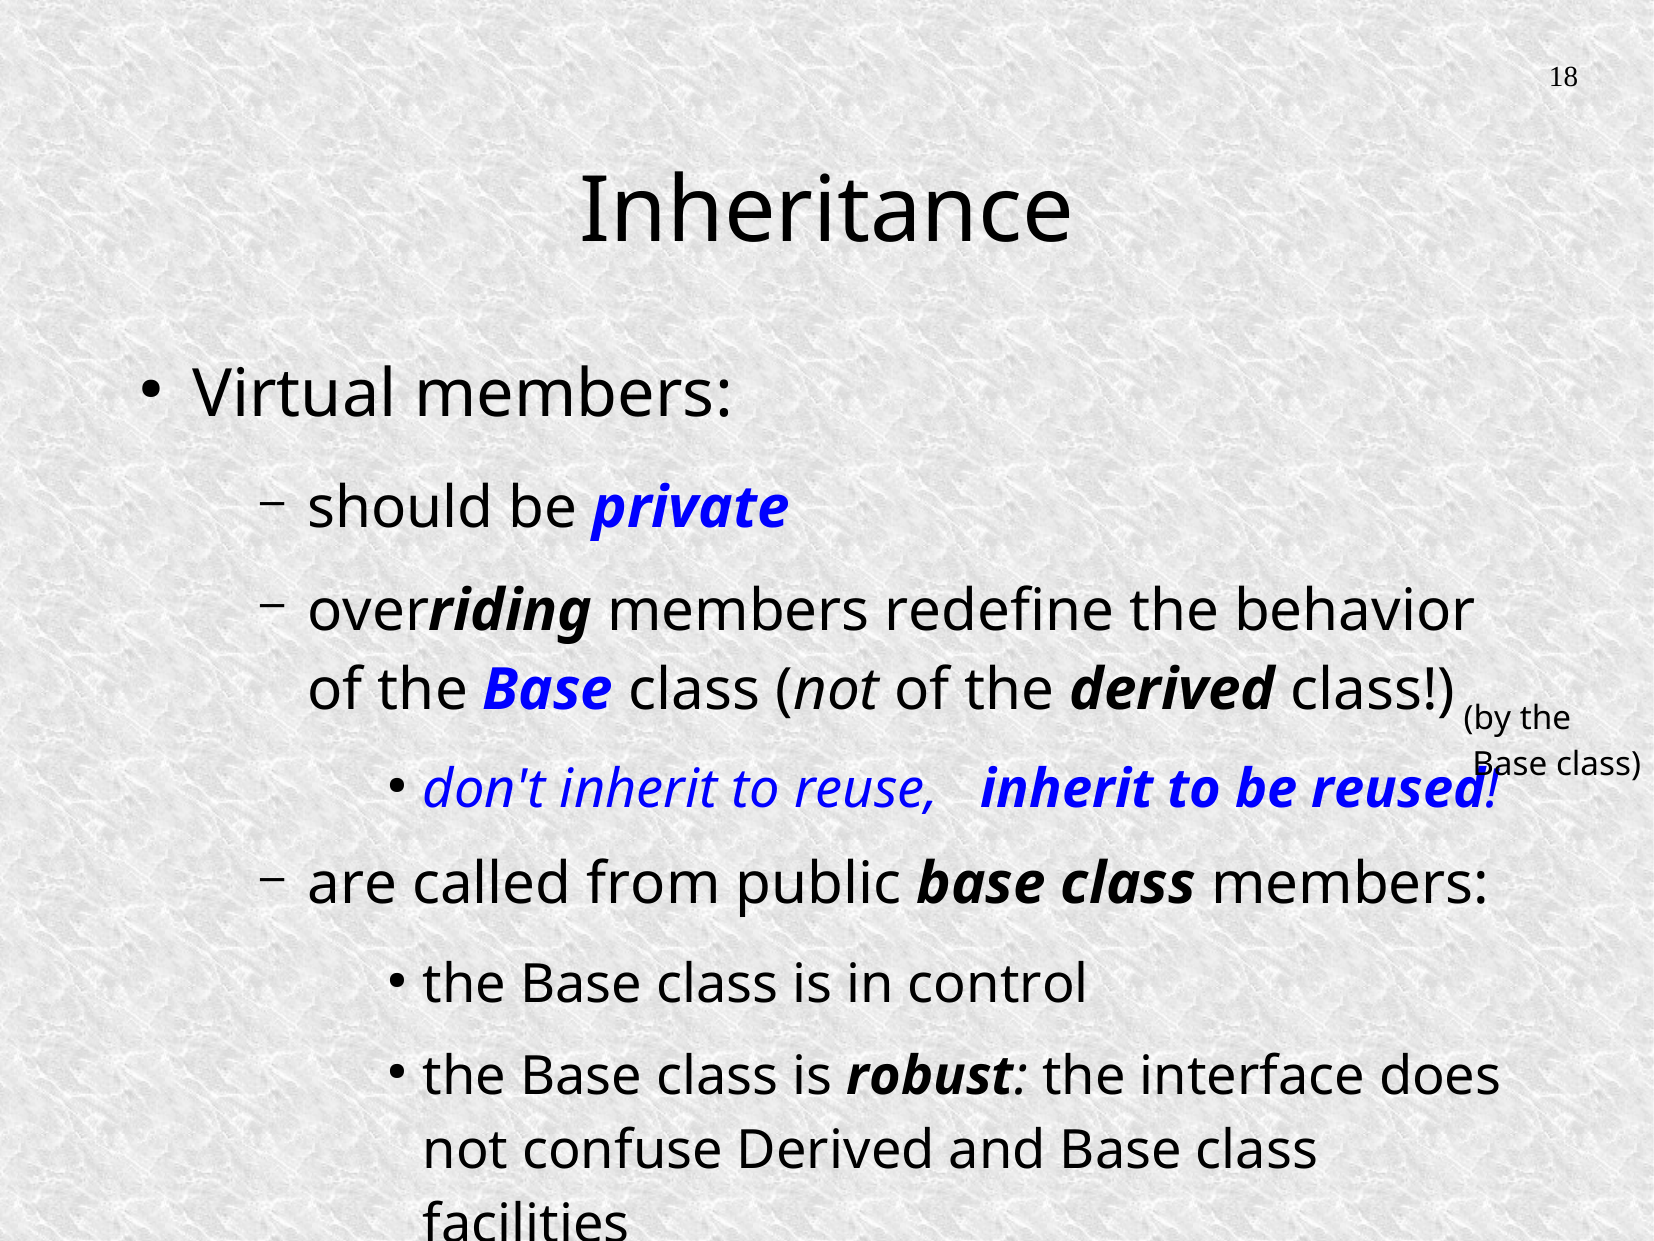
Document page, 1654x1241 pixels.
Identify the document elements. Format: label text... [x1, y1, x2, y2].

text_box (by the Base class) [1463, 694, 1642, 823]
title Inheritance [121, 102, 1534, 310]
picture [0, 0, 1654, 1241]
list Virtual members: should be private overriding members redefine the behavior of the Base class (not of the derived class!) don't inherit to reuse, inherit to be reused! are called from public base class members: the Base class is in control the Base class is robust: the interface does not confuse Derived and Base class facilities redefinition- and user-interfaces are separated [121, 344, 1534, 1191]
picture [448, 1228, 462, 1239]
picture [581, 1216, 596, 1225]
